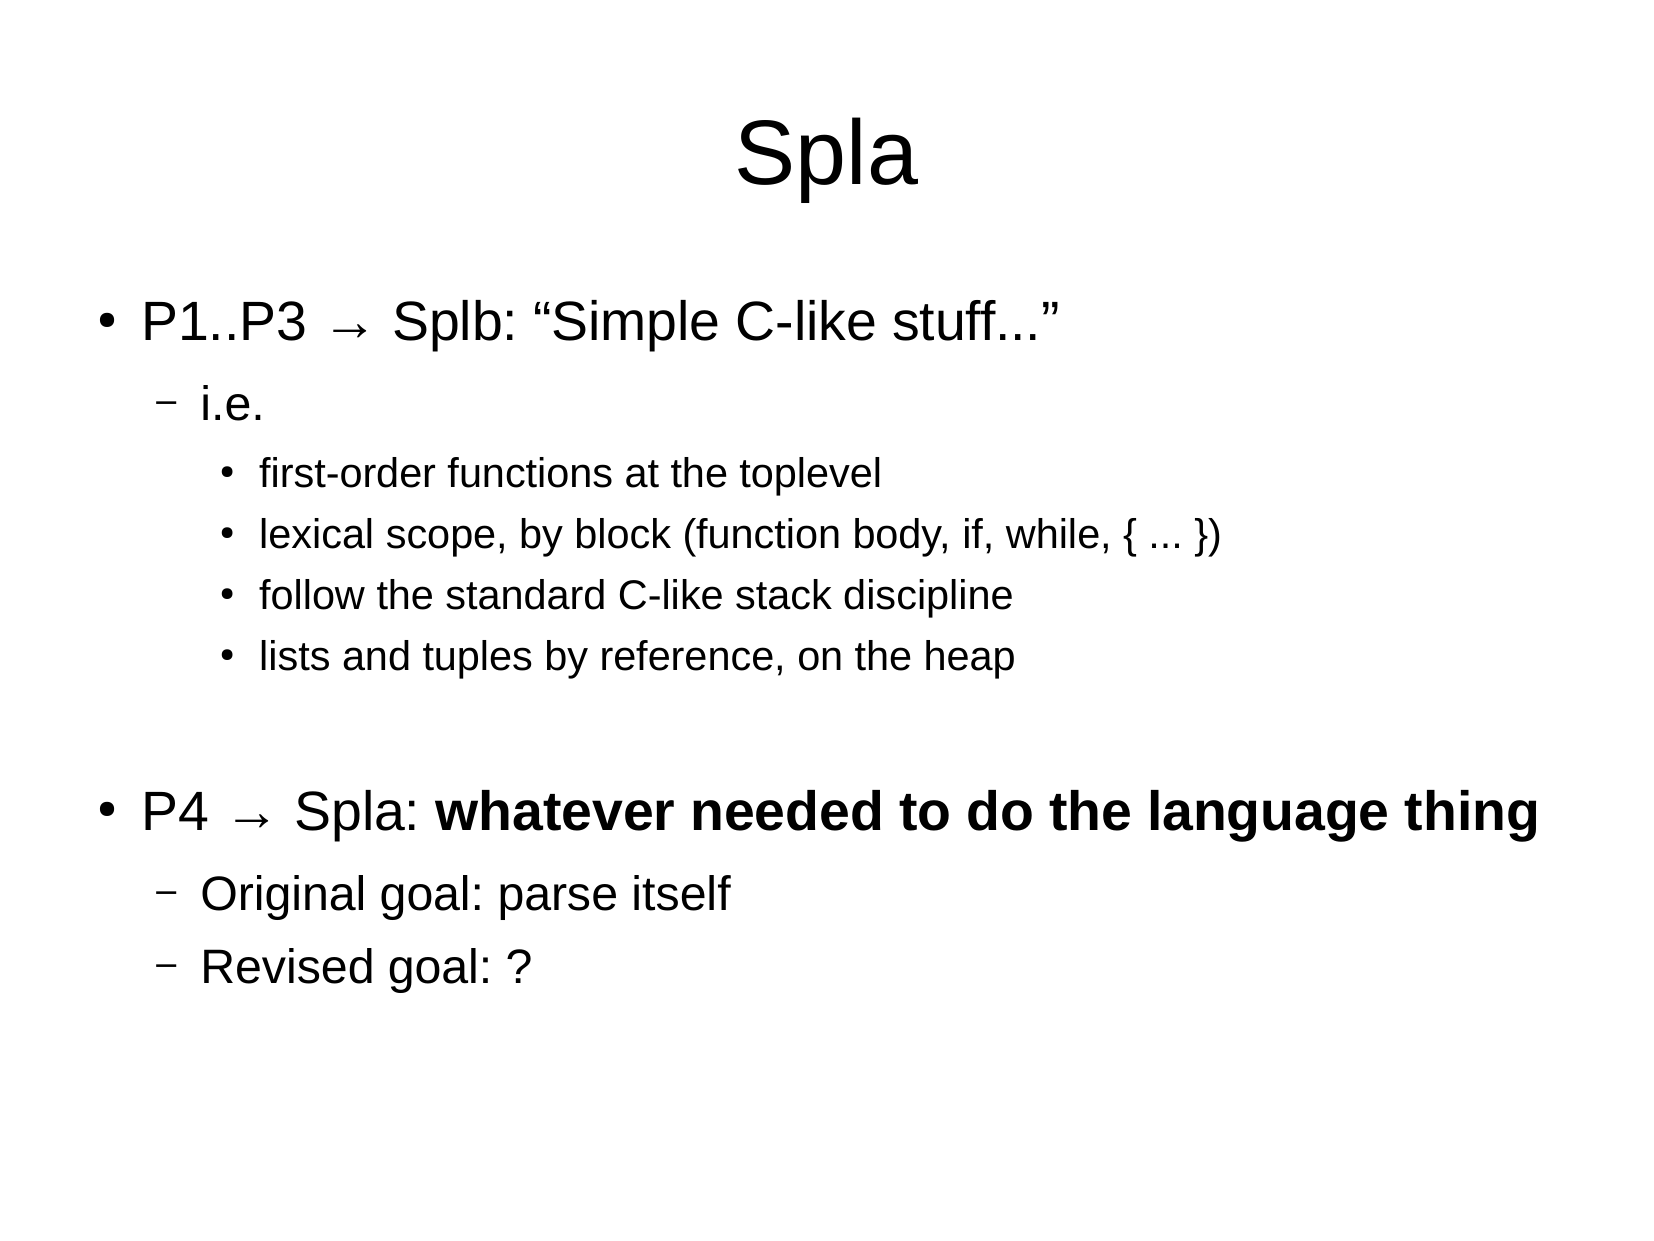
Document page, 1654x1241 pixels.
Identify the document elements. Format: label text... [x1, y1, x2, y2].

list P1..P3 → Splb: “Simple C-like stuff...” i.e. first-order functions at the toplevel lexical scope, by block (function body, if, while, { ... }) follow the standard C-like stack discipline lists and tuples by reference, on the heap P4 → Spla: whatever needed to do the language thing Original goal: parse itself Revised goal: ? [82, 290, 1571, 1010]
title Spla [82, 49, 1571, 257]
